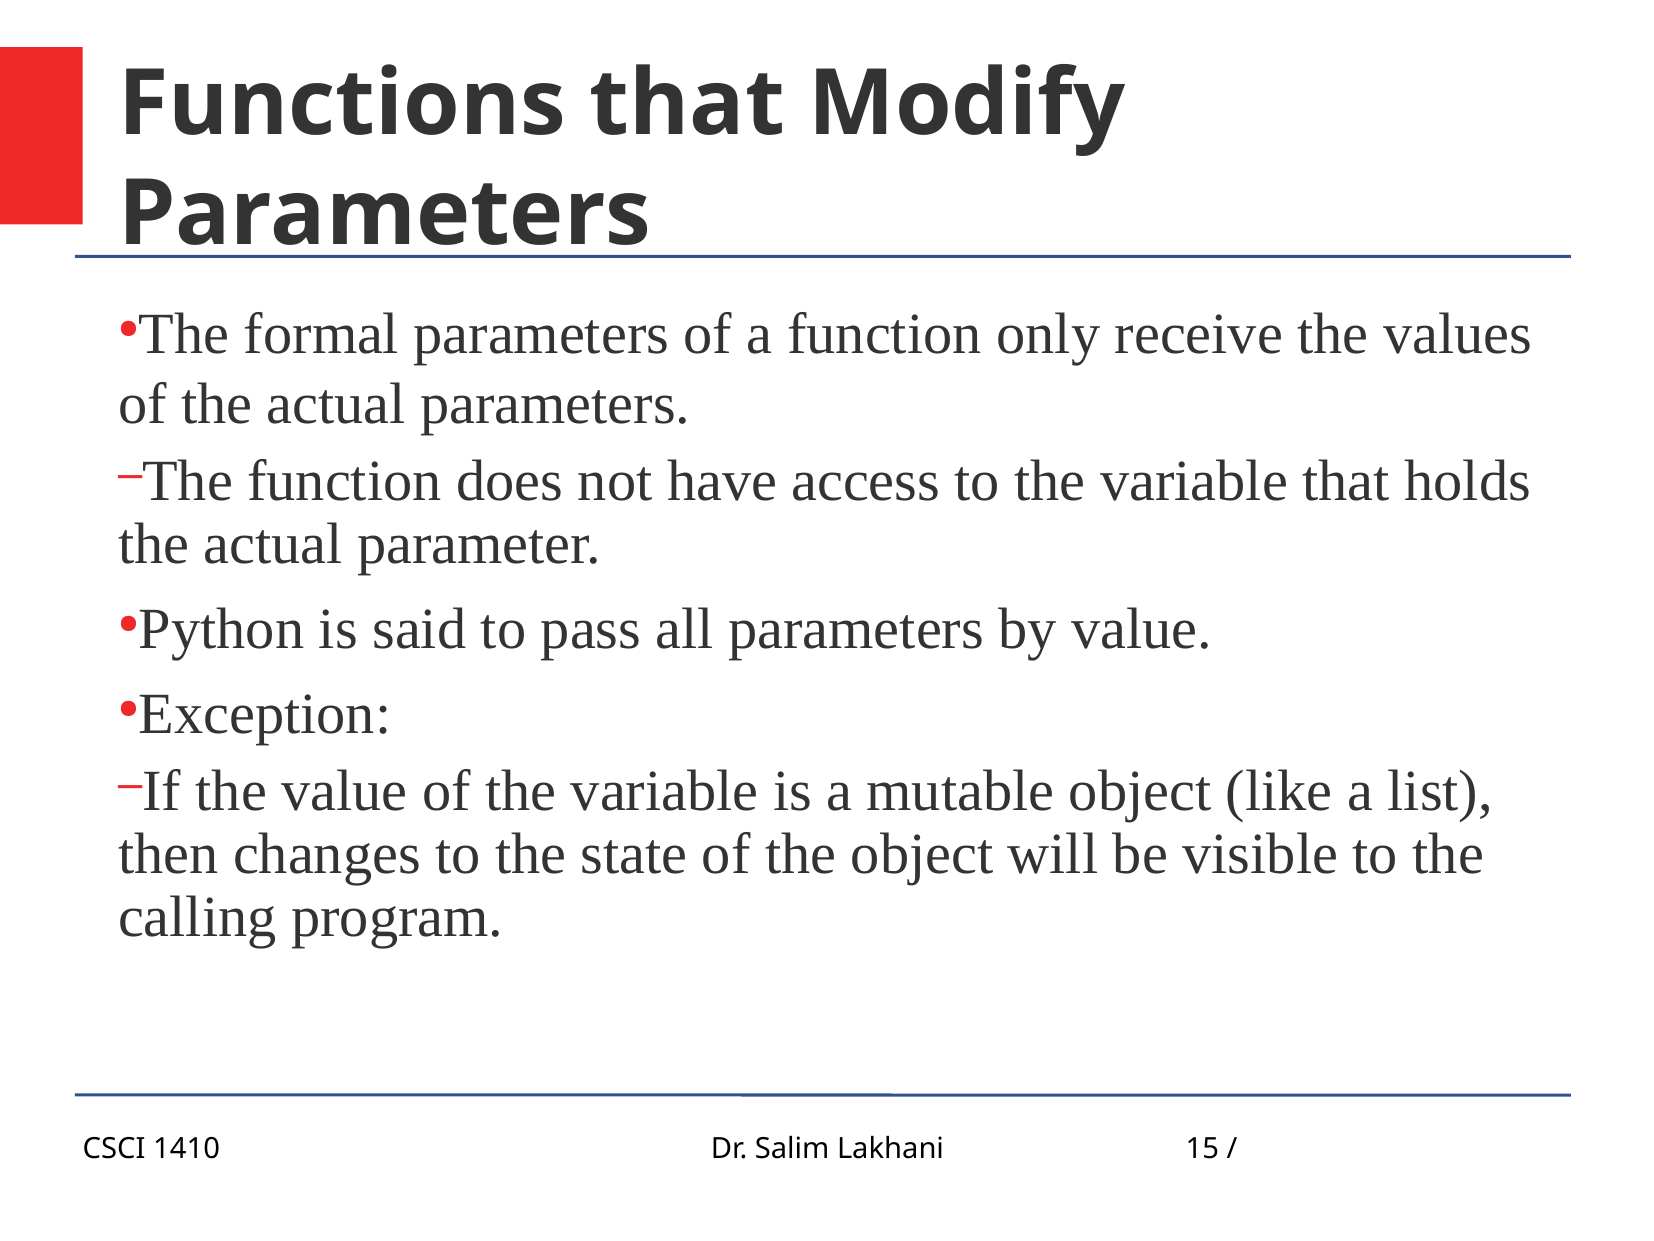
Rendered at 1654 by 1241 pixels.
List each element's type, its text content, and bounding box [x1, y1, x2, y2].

list The formal parameters of a function only receive the values of the actual parameters. The function does not have access to the variable that holds the actual parameter. Python is said to pass all parameters by value. Exception: If the value of the variable is a mutable object (like a list), then changes to the state of the object will be visible to the calling program. [118, 295, 1536, 1080]
title Functions that Modify Parameters [118, 27, 1571, 278]
text_box / [1185, 1129, 1571, 1216]
text_box Dr. Salim Lakhani [565, 1129, 1090, 1216]
text_box CSCI 1410 [82, 1129, 468, 1216]
